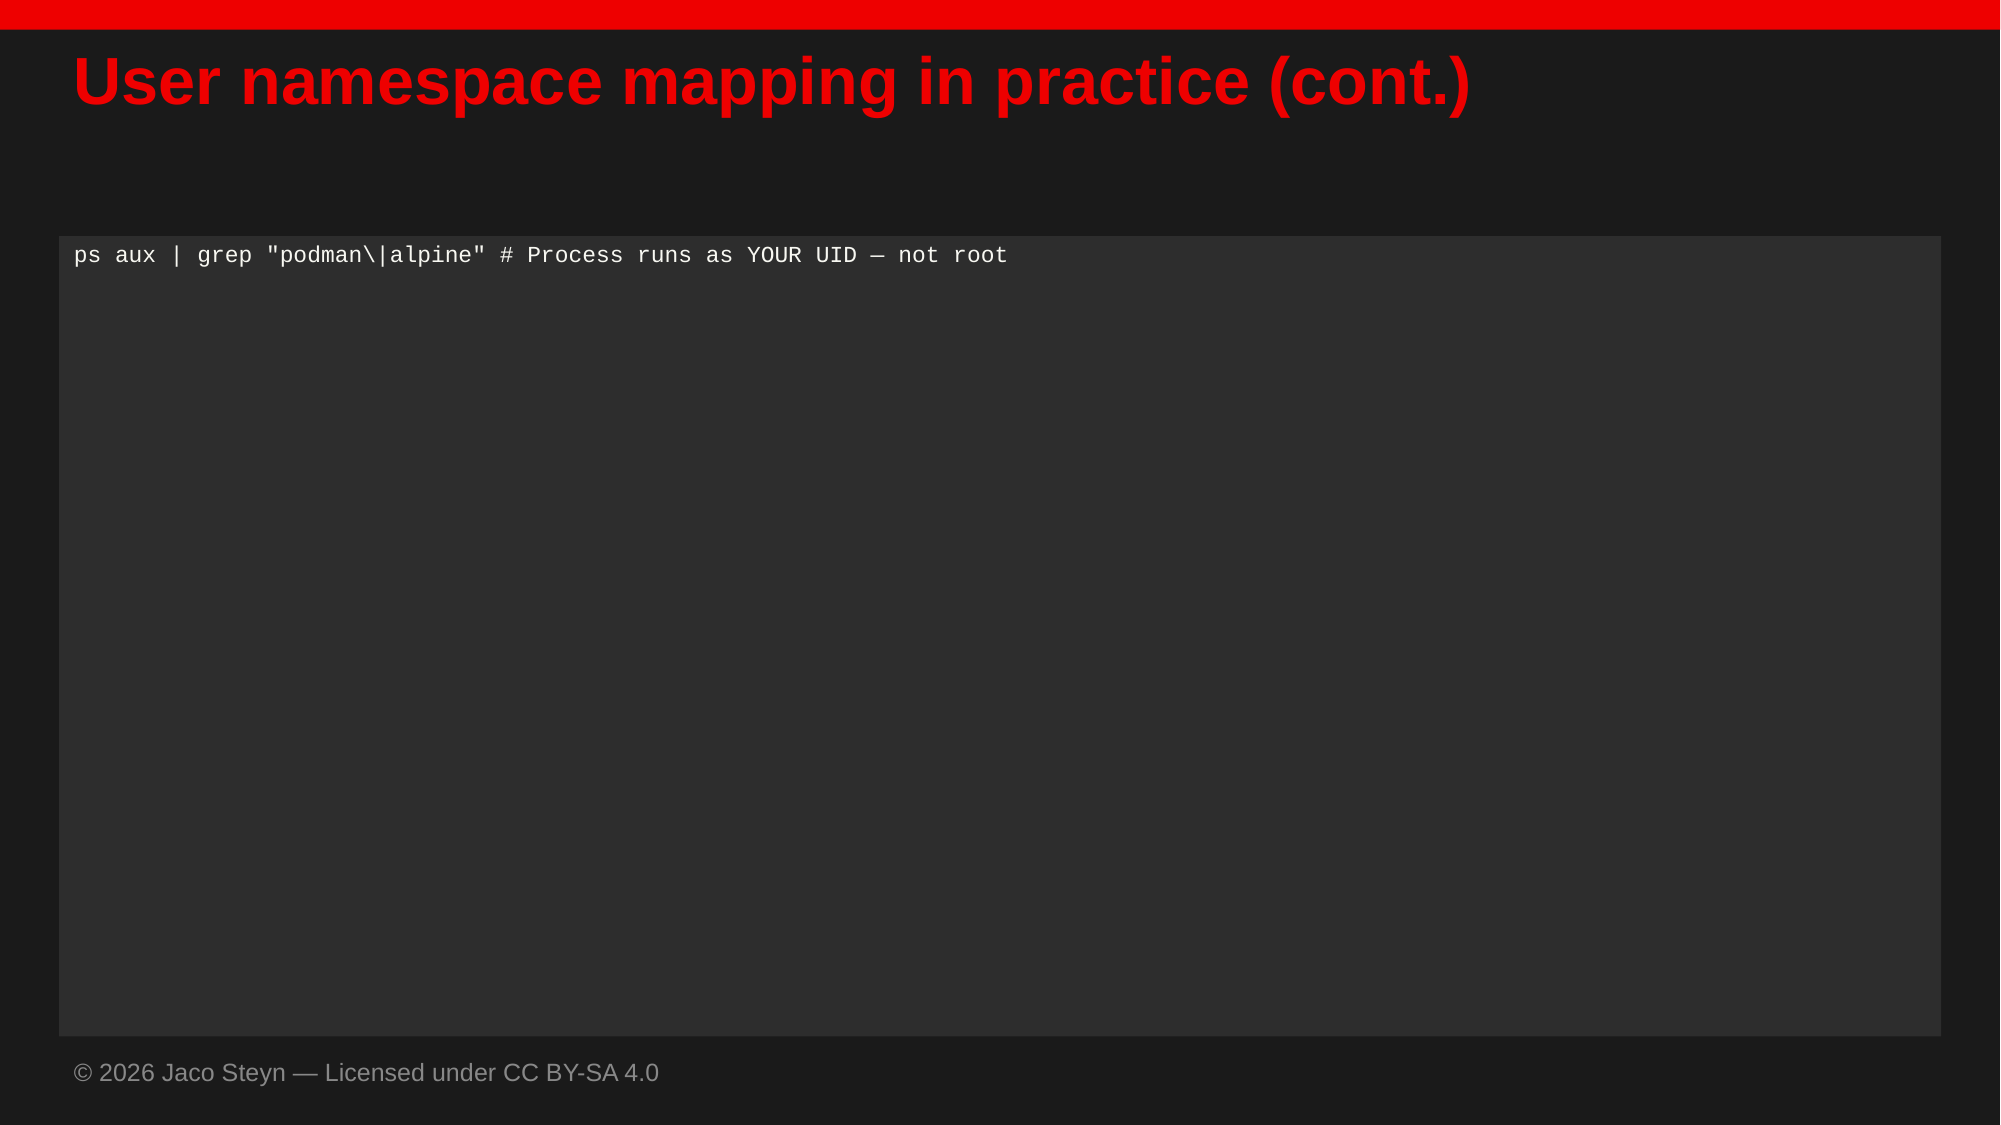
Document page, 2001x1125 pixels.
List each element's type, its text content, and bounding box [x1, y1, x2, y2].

text_box User namespace mapping in practice (cont.) [59, 36, 1942, 208]
text_box ps aux | grep "podman\|alpine" # Process runs as YOUR UID — not root [59, 236, 1942, 1037]
text_box © 2026 Jaco Steyn — Licensed under CC BY-SA 4.0 [59, 1051, 1942, 1093]
text_box [0, 0, 2001, 30]
